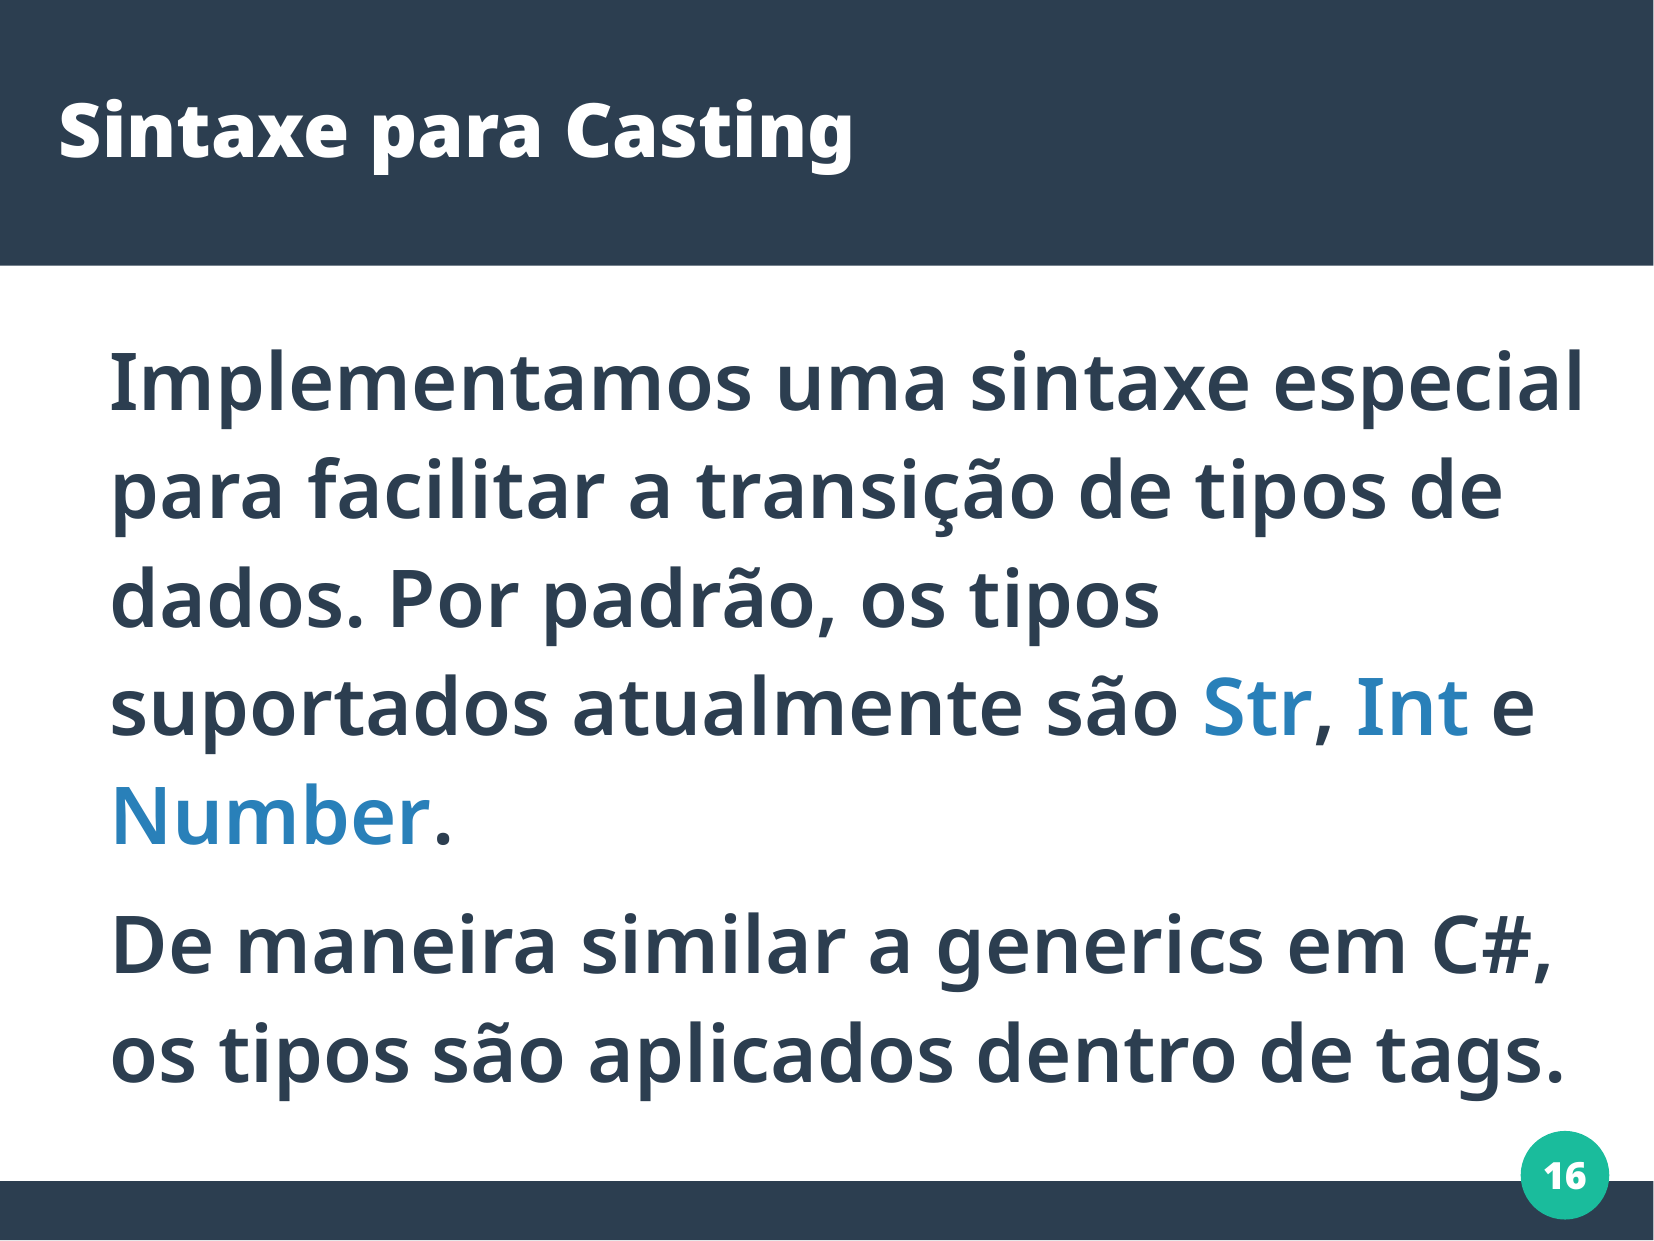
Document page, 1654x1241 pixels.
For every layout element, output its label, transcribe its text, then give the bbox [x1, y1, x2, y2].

list Implementamos uma sintaxe especial para facilitar a transição de tipos de dados. Por padrão, os tipos suportados atualmente são Str, Int e Number. De maneira similar a generics em C#, os tipos são aplicados dentro de tags. [59, 324, 1595, 1152]
title Sintaxe para Casting [59, 49, 1595, 207]
